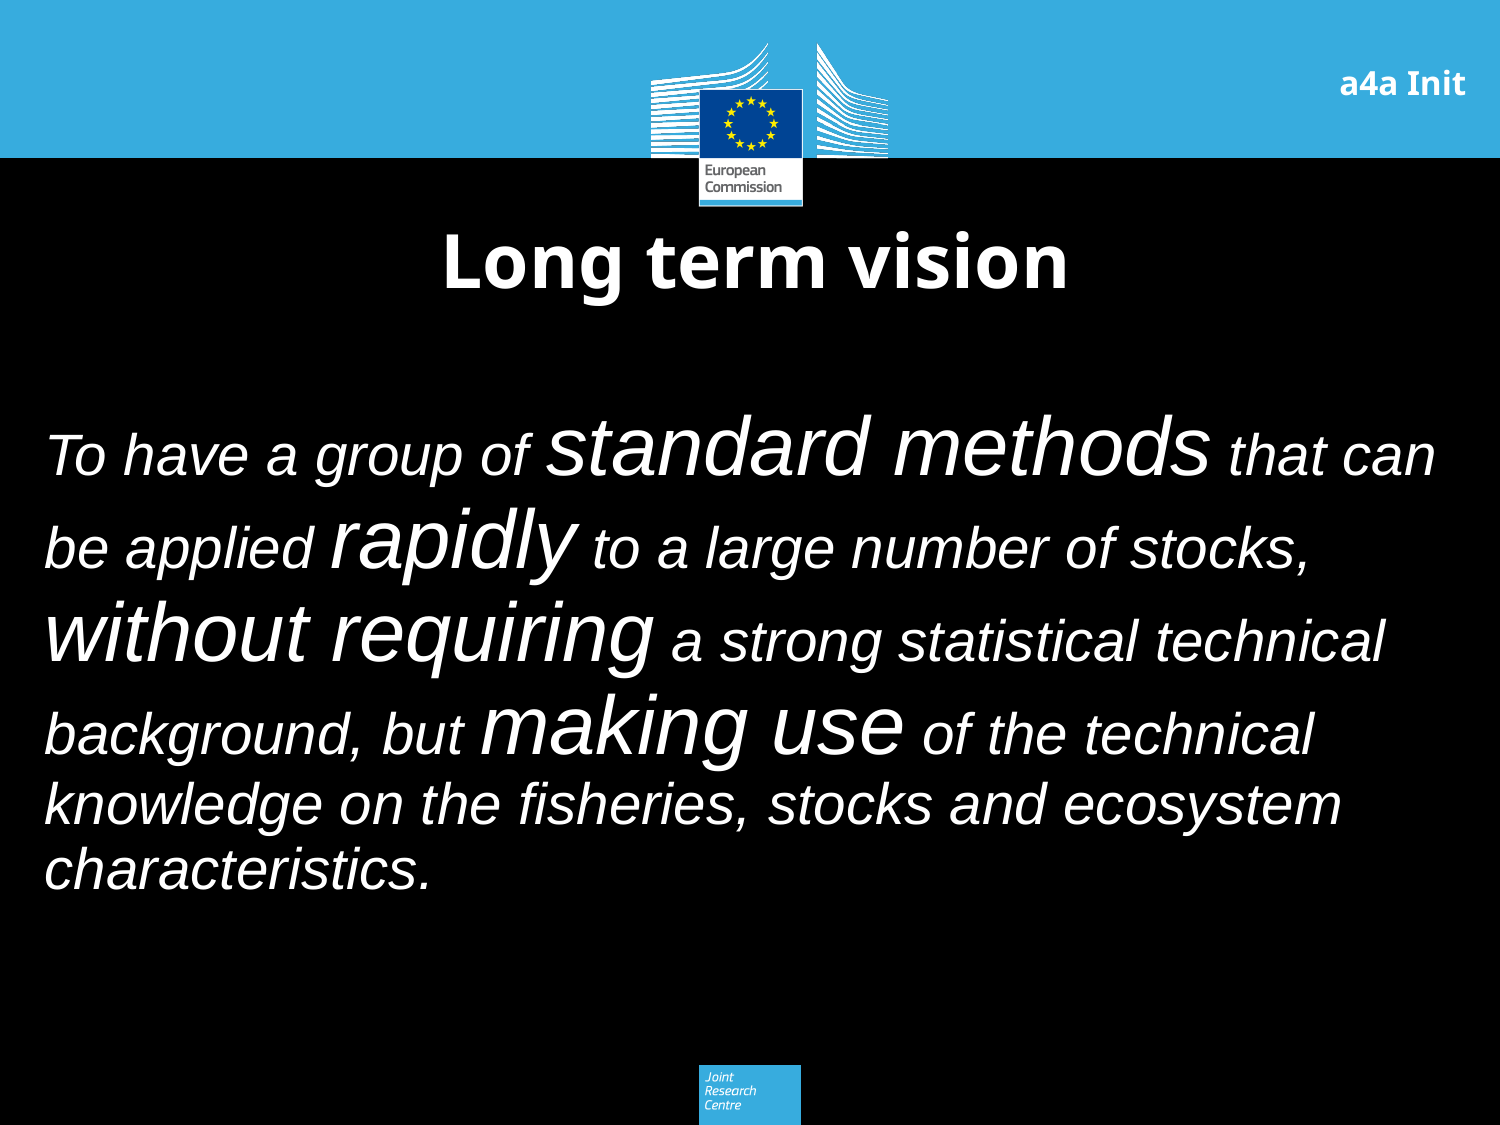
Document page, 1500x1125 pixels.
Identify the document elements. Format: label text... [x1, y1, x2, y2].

picture [651, 42, 888, 155]
text_box To have a group of standard methods that can be applied rapidly to a large number of stocks, without requiring a strong statistical technical background, but making use of the technical knowledge on the fisheries, stocks and ecosystem characteristics. [30, 392, 1471, 910]
title Long term vision [11, 155, 1500, 363]
picture [699, 1065, 801, 1125]
title a4a Init [1091, 29, 1482, 136]
